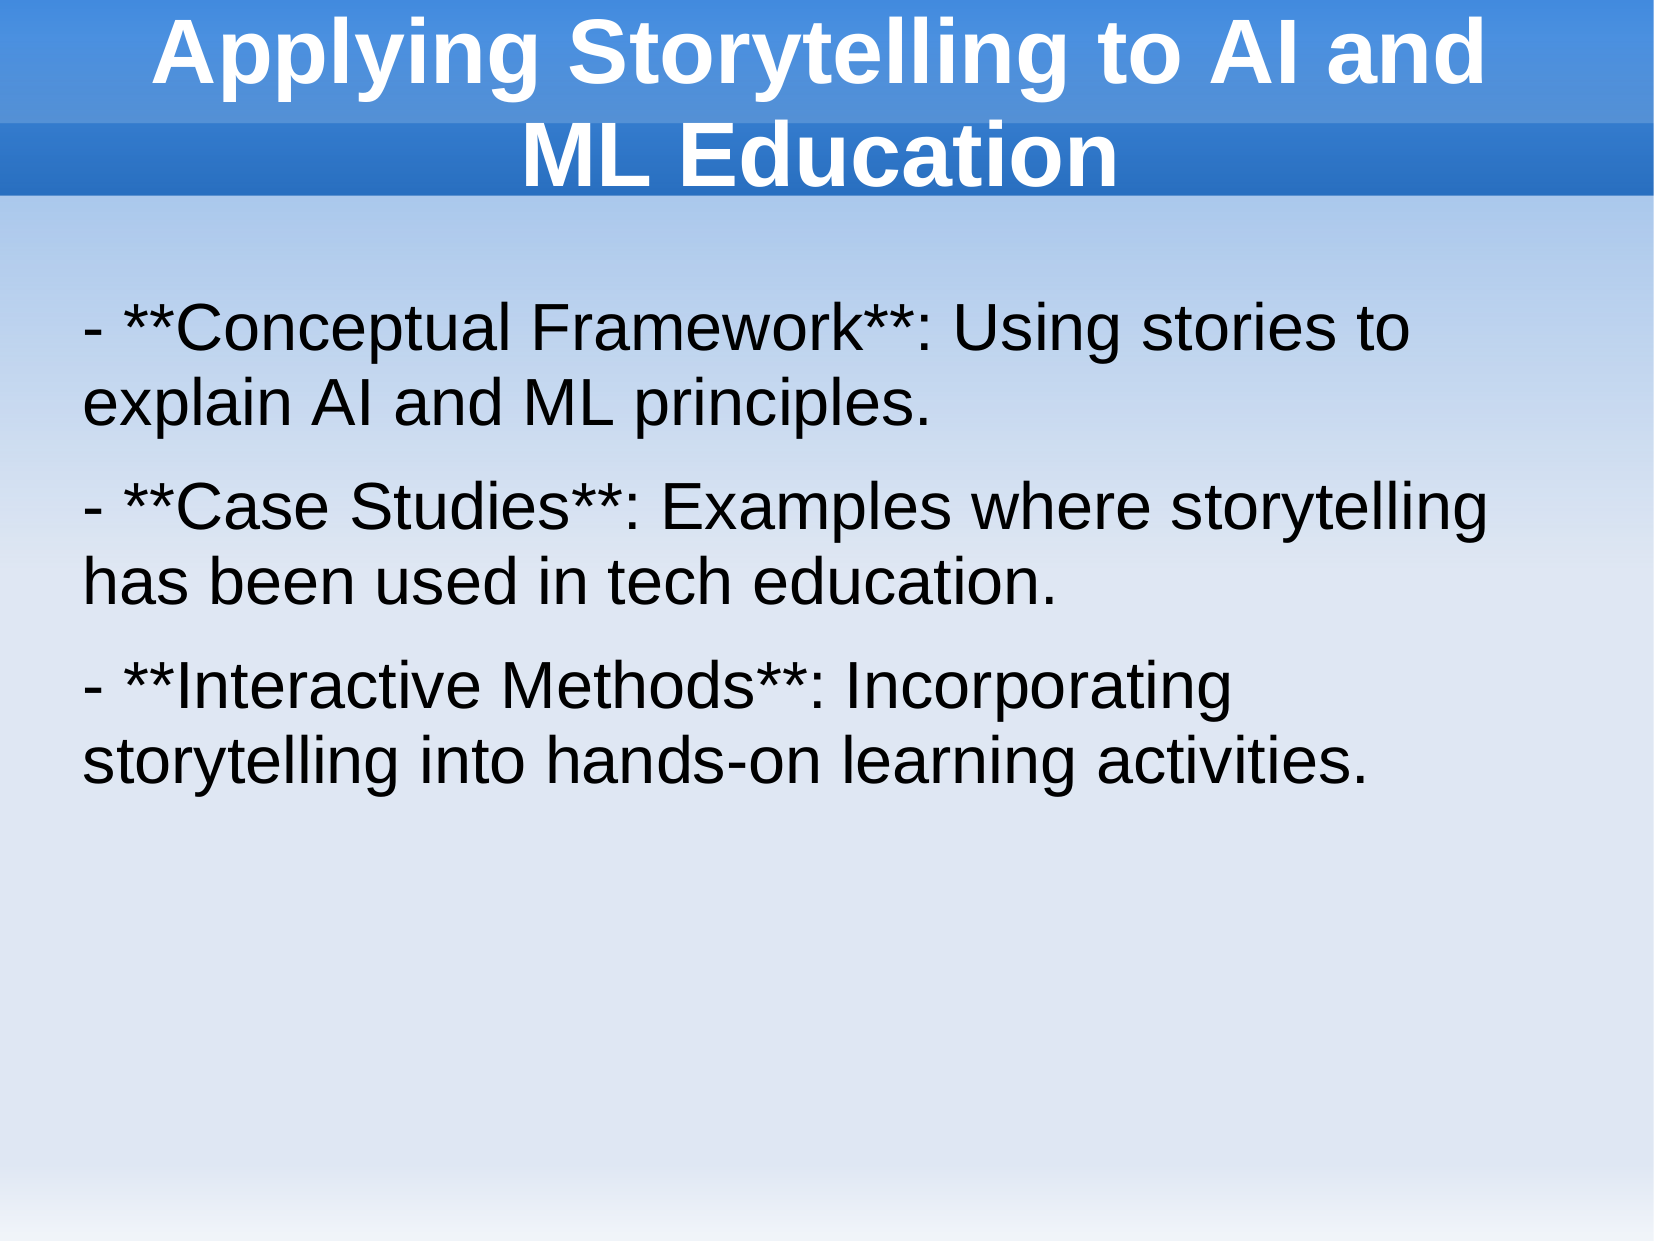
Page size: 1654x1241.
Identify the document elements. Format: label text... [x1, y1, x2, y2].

list - **Conceptual Framework**: Using stories to explain AI and ML principles. - **Case Studies**: Examples where storytelling has been used in tech education. - **Interactive Methods**: Incorporating storytelling into hands-on learning activities. [82, 290, 1571, 1109]
title Applying Storytelling to AI and ML Education [76, 0, 1565, 208]
picture [0, 0, 1654, 1241]
